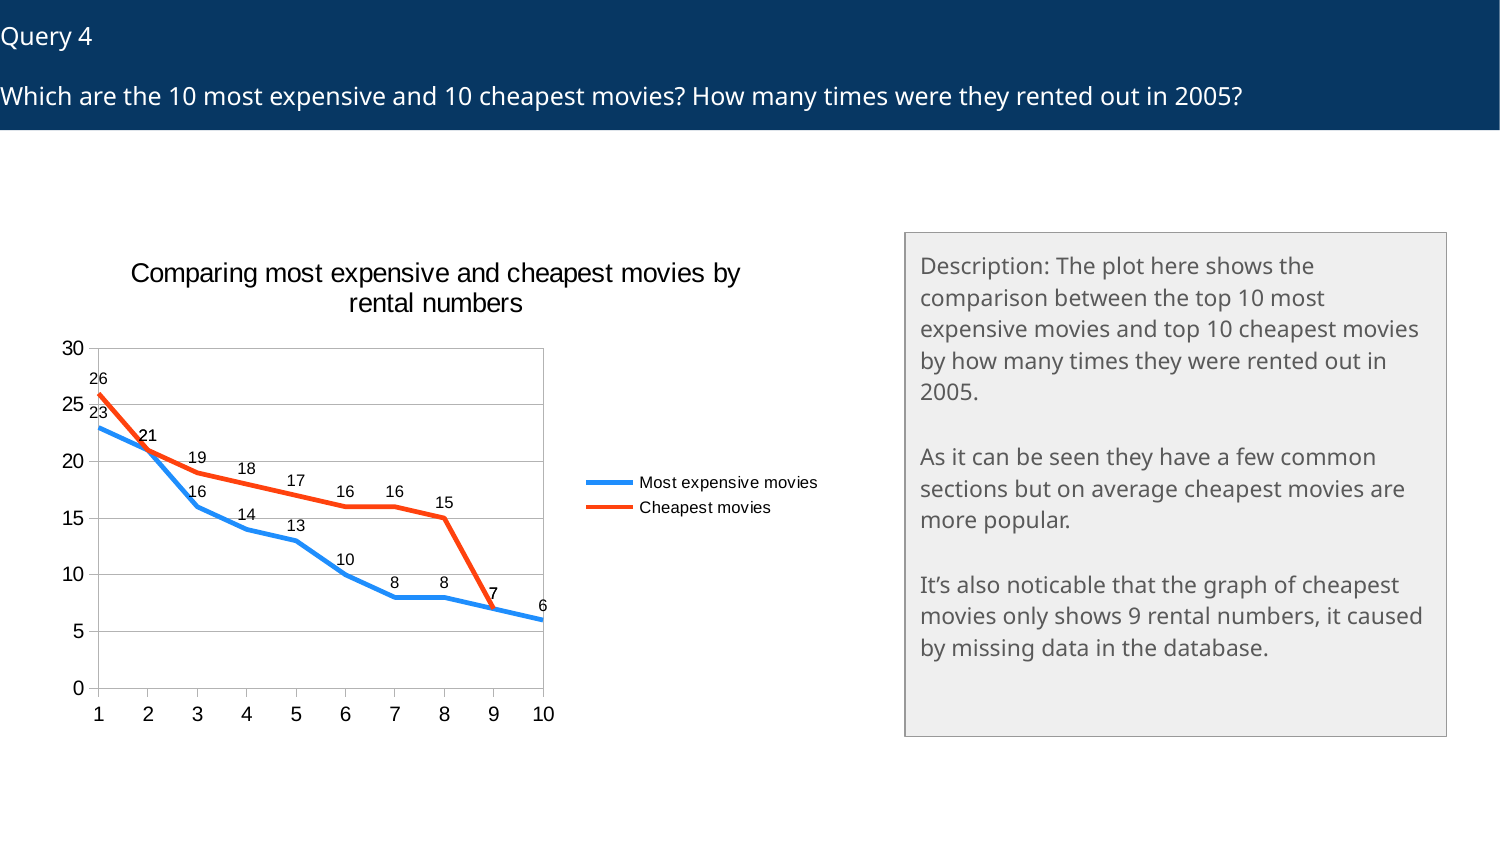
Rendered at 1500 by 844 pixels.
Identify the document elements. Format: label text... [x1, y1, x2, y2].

chart [46, 232, 827, 737]
text_box Description: The plot here shows the comparison between the top 10 most expensive movies and top 10 cheapest movies by how many times they were rented out in 2005. As it can be seen they have a few common sections but on average cheapest movies are more popular. It’s also noticable that the graph of cheapest movies only shows 9 rental numbers, it caused by missing data in the database. [905, 232, 1447, 737]
title Query 4 Which are the 10 most expensive and 10 cheapest movies? How many times were they rented out in 2005? [0, 0, 1500, 131]
